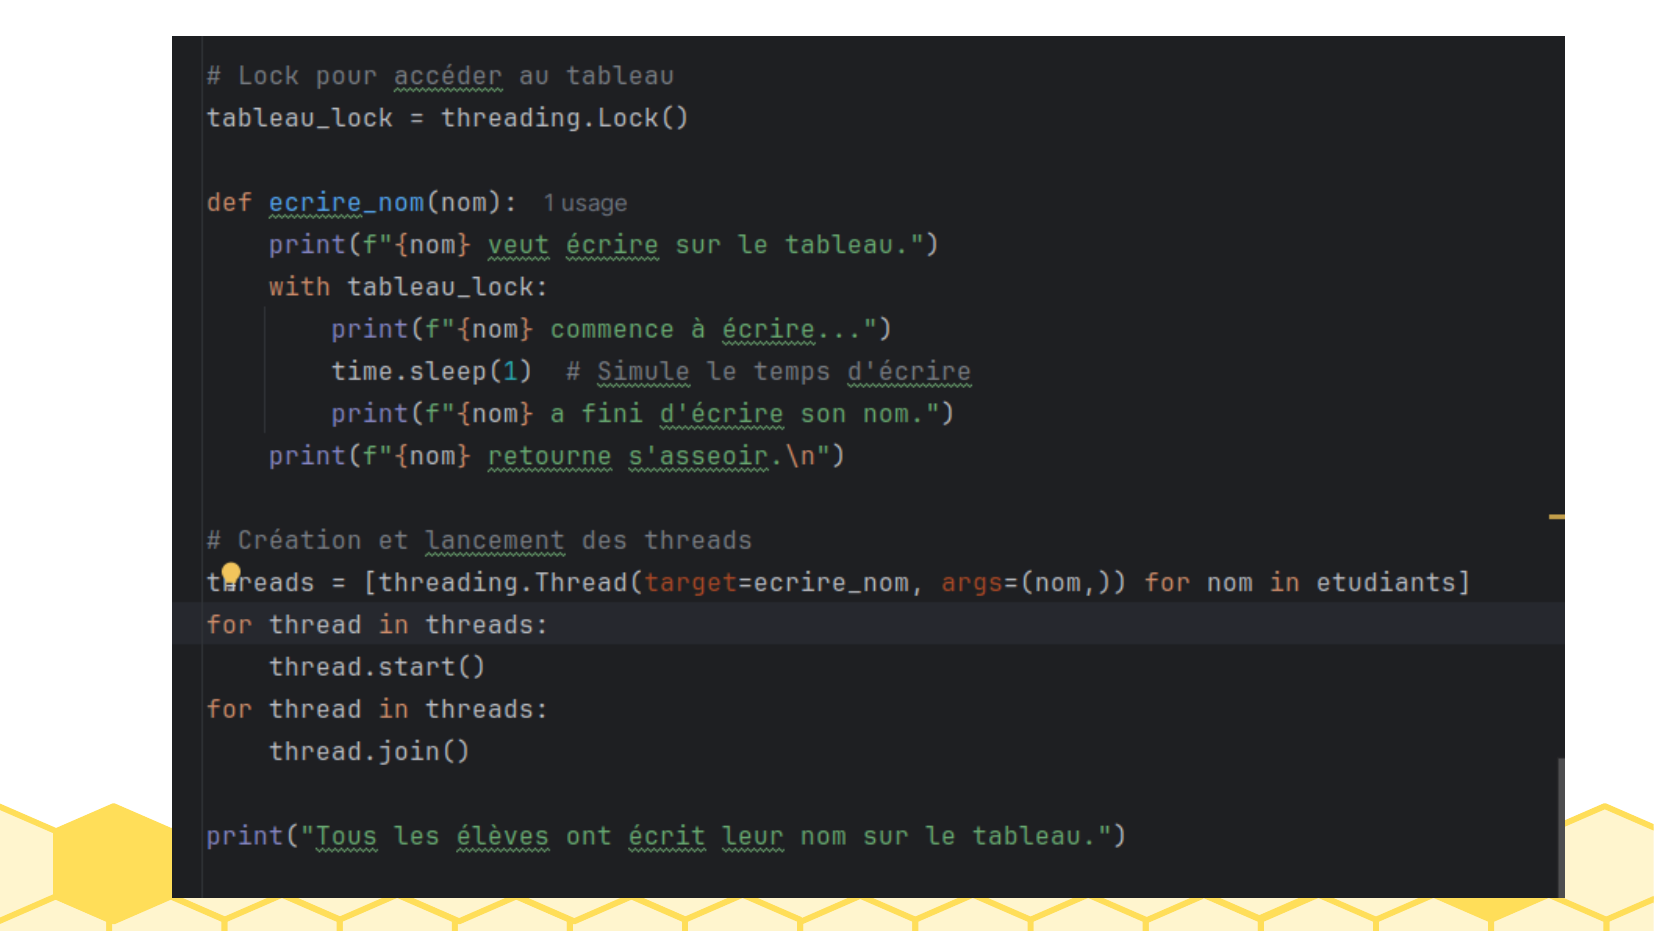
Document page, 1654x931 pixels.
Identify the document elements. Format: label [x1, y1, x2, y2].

picture [172, 36, 1565, 898]
